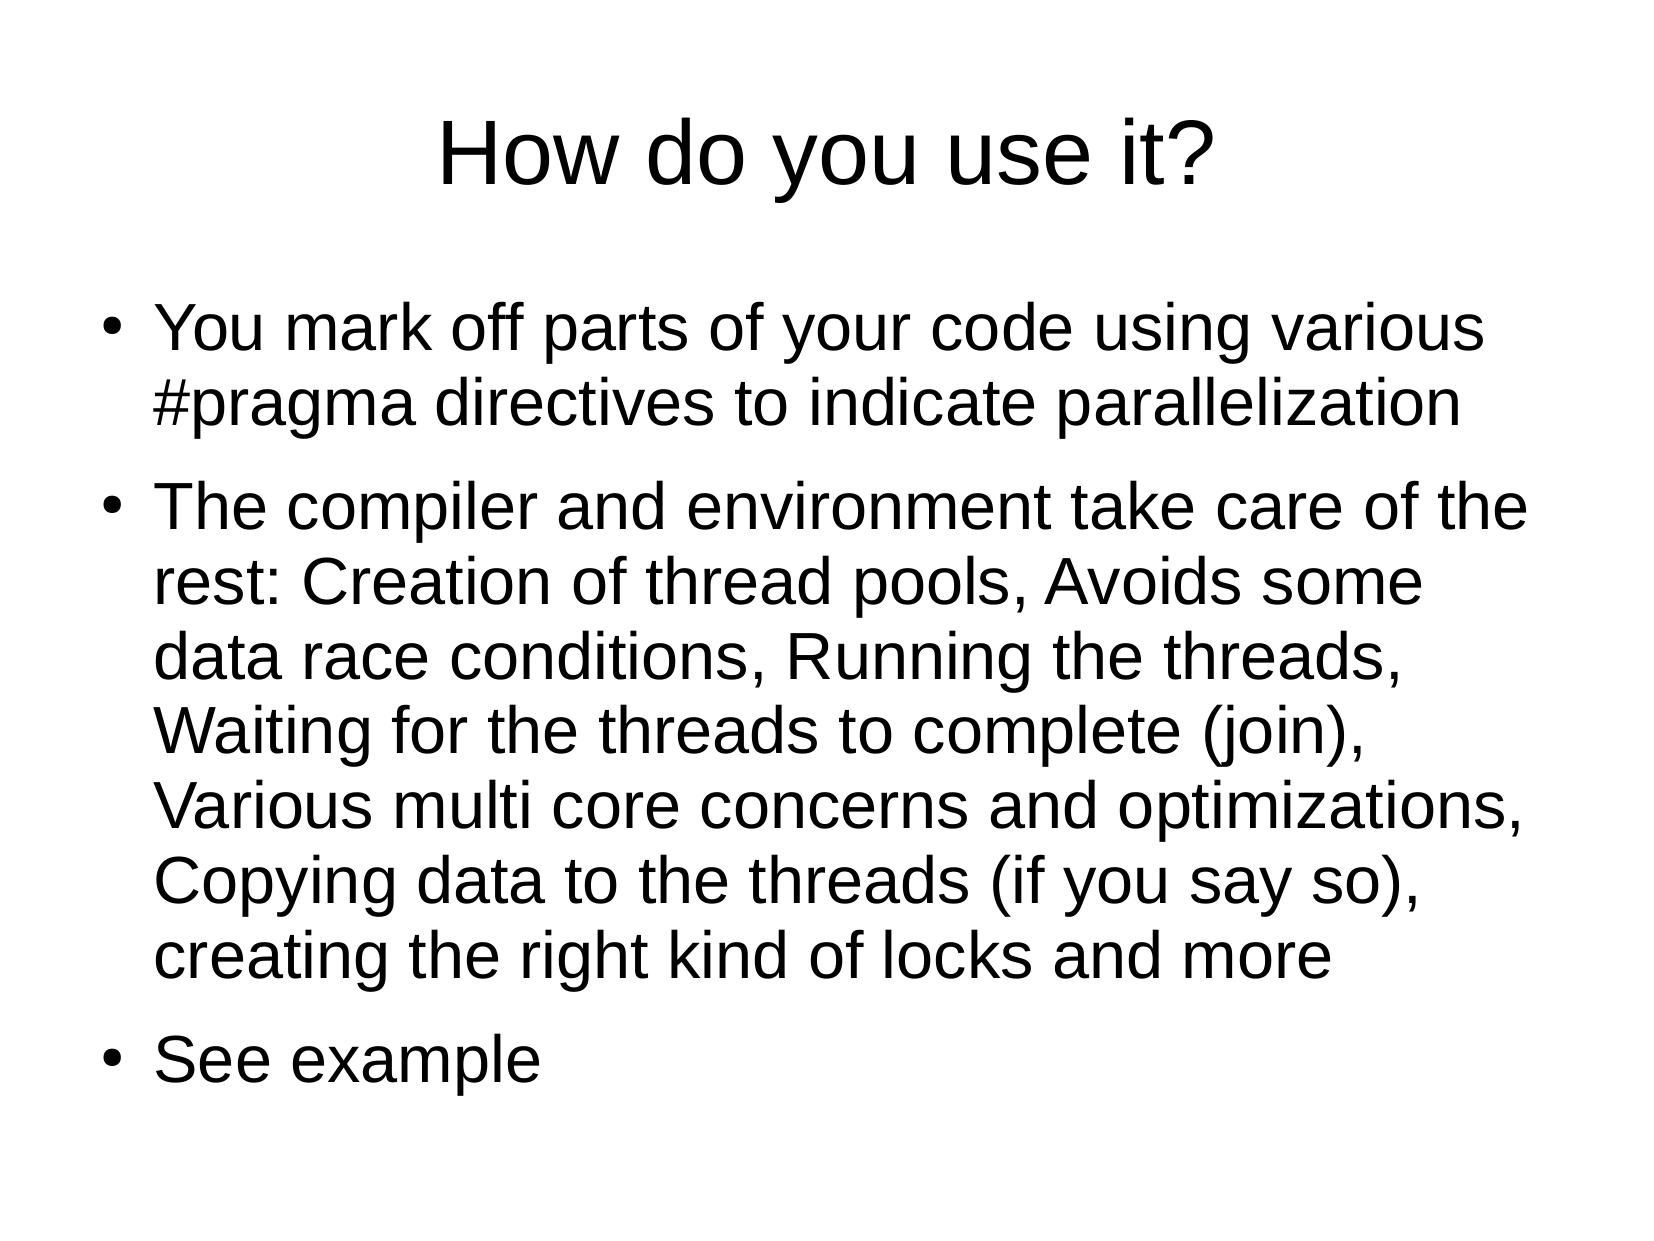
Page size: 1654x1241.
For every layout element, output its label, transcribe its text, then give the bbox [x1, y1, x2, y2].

title How do you use it? [82, 49, 1571, 257]
list You mark off parts of your code using various #pragma directives to indicate parallelization The compiler and environment take care of the rest: Creation of thread pools, Avoids some data race conditions, Running the threads, Waiting for the threads to complete (join), Various multi core concerns and optimizations, Copying data to the threads (if you say so), creating the right kind of locks and more See example [82, 290, 1571, 1216]
